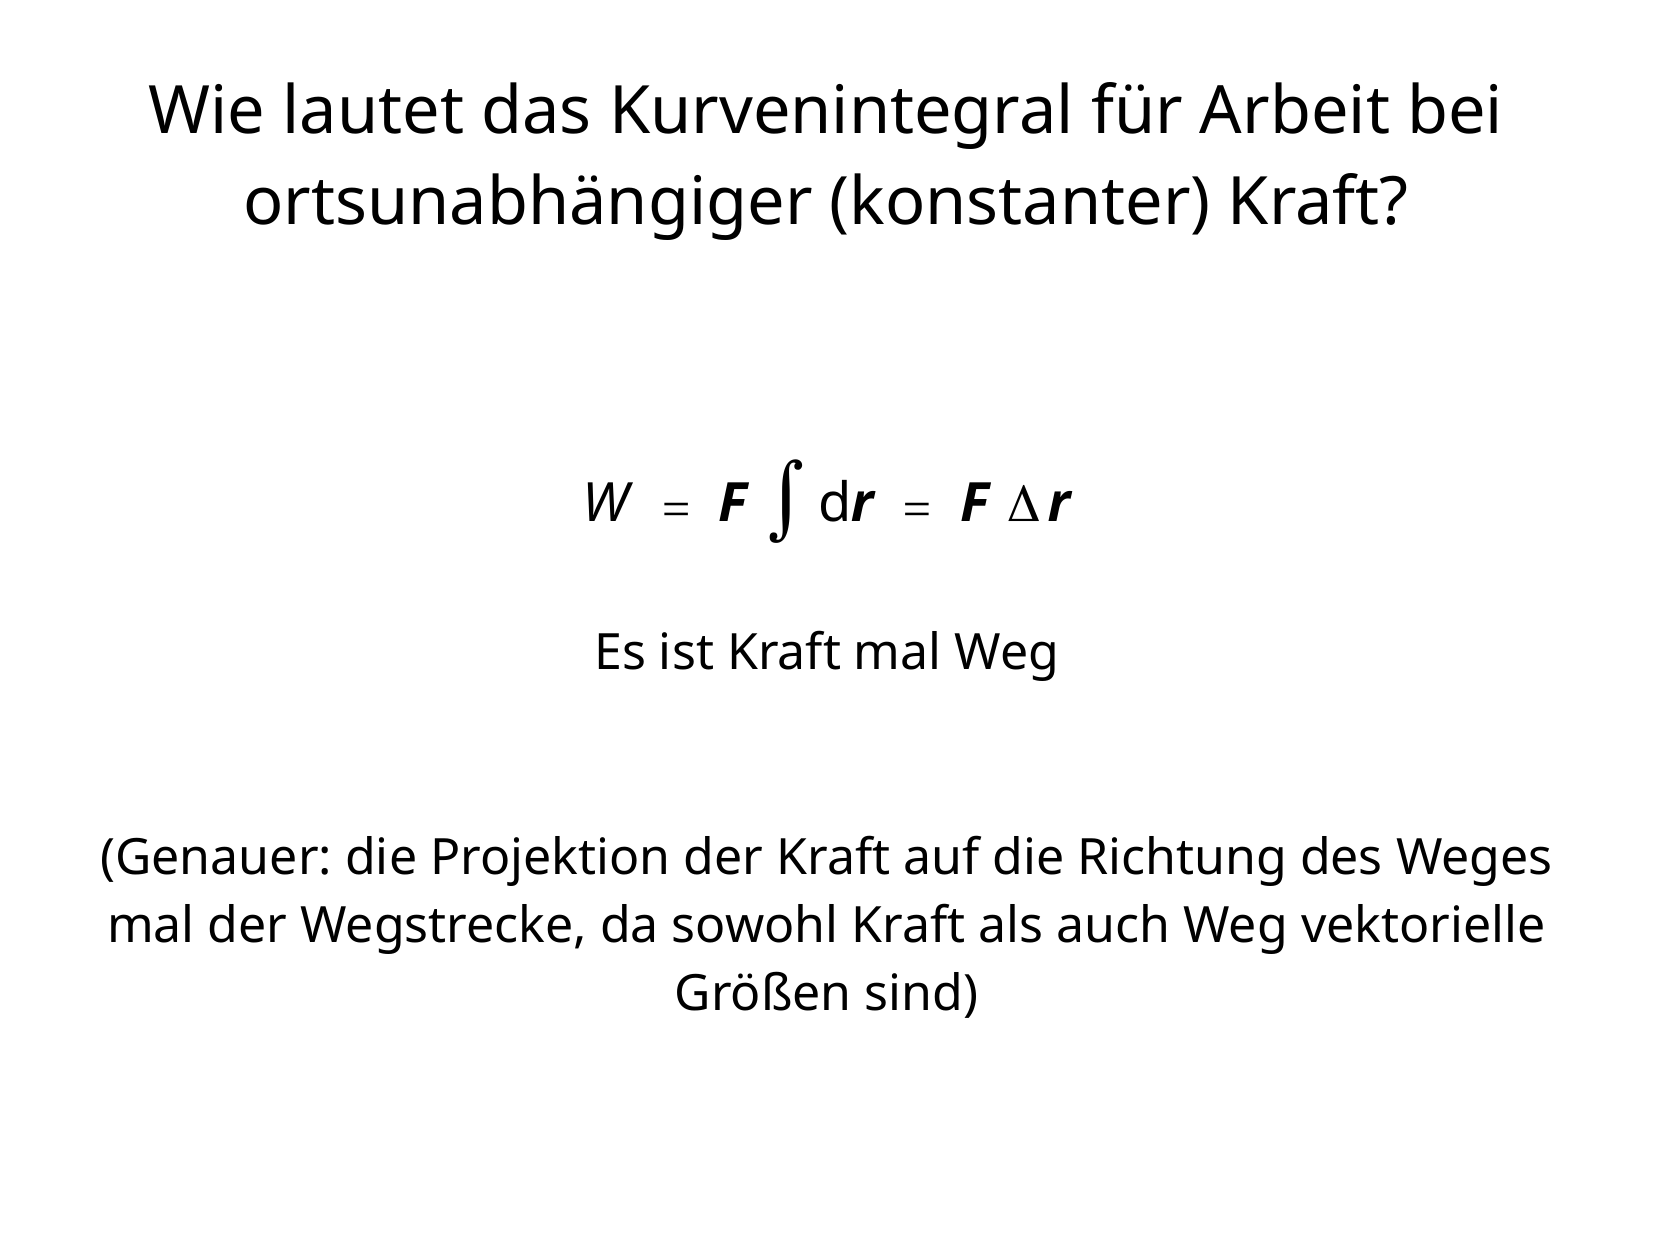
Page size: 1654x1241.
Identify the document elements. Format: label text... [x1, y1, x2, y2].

subtitle Es ist Kraft mal Weg (Genauer: die Projektion der Kraft auf die Richtung des Weges mal der Wegstrecke, da sowohl Kraft als auch Weg vektorielle Größen sind) [82, 285, 1571, 1015]
title Wie lautet das Kurvenintegral für Arbeit bei ortsunabhängiger (konstanter) Kraft? [82, 49, 1571, 257]
chart [575, 455, 1078, 549]
